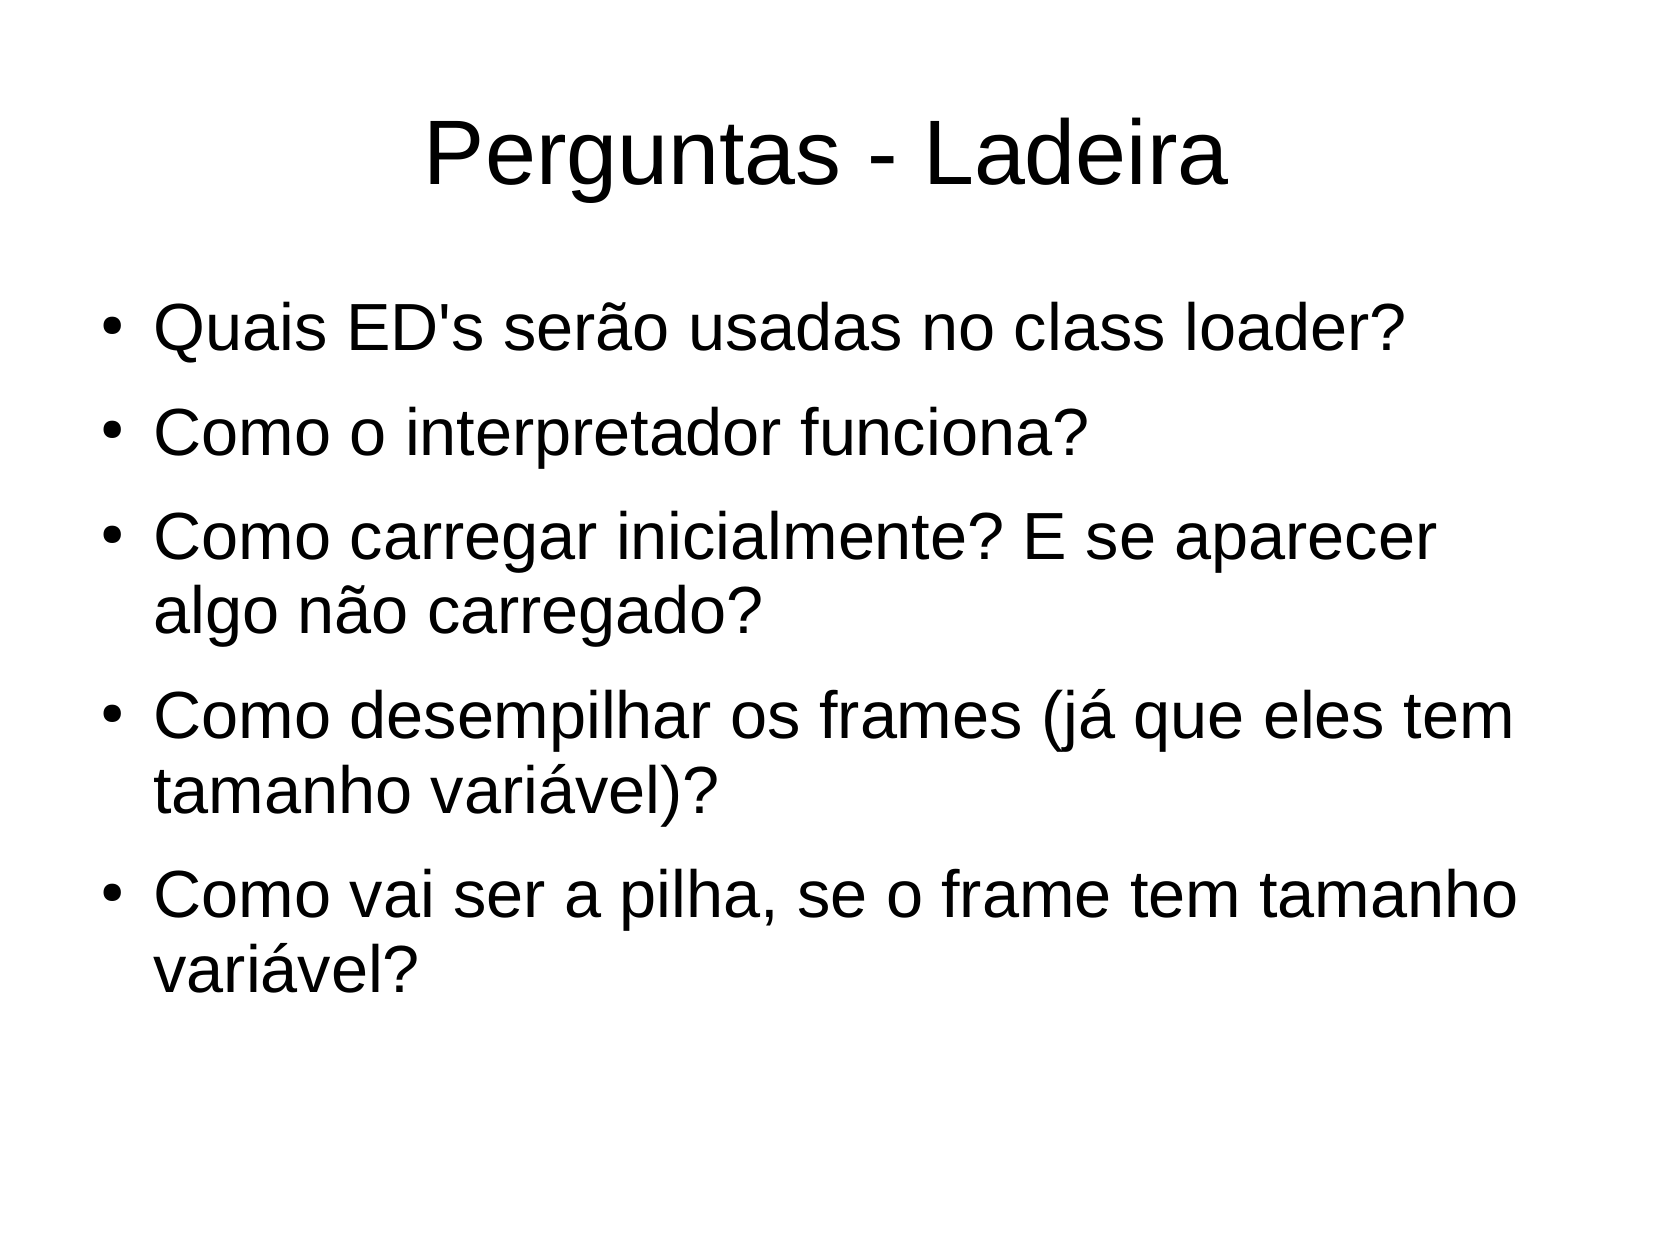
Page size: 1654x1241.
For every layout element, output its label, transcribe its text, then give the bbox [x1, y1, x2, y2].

list Quais ED's serão usadas no class loader? Como o interpretador funciona? Como carregar inicialmente? E se aparecer algo não carregado? Como desempilhar os frames (já que eles tem tamanho variável)? Como vai ser a pilha, se o frame tem tamanho variável? [82, 290, 1571, 1010]
title Perguntas - Ladeira [82, 49, 1571, 257]
